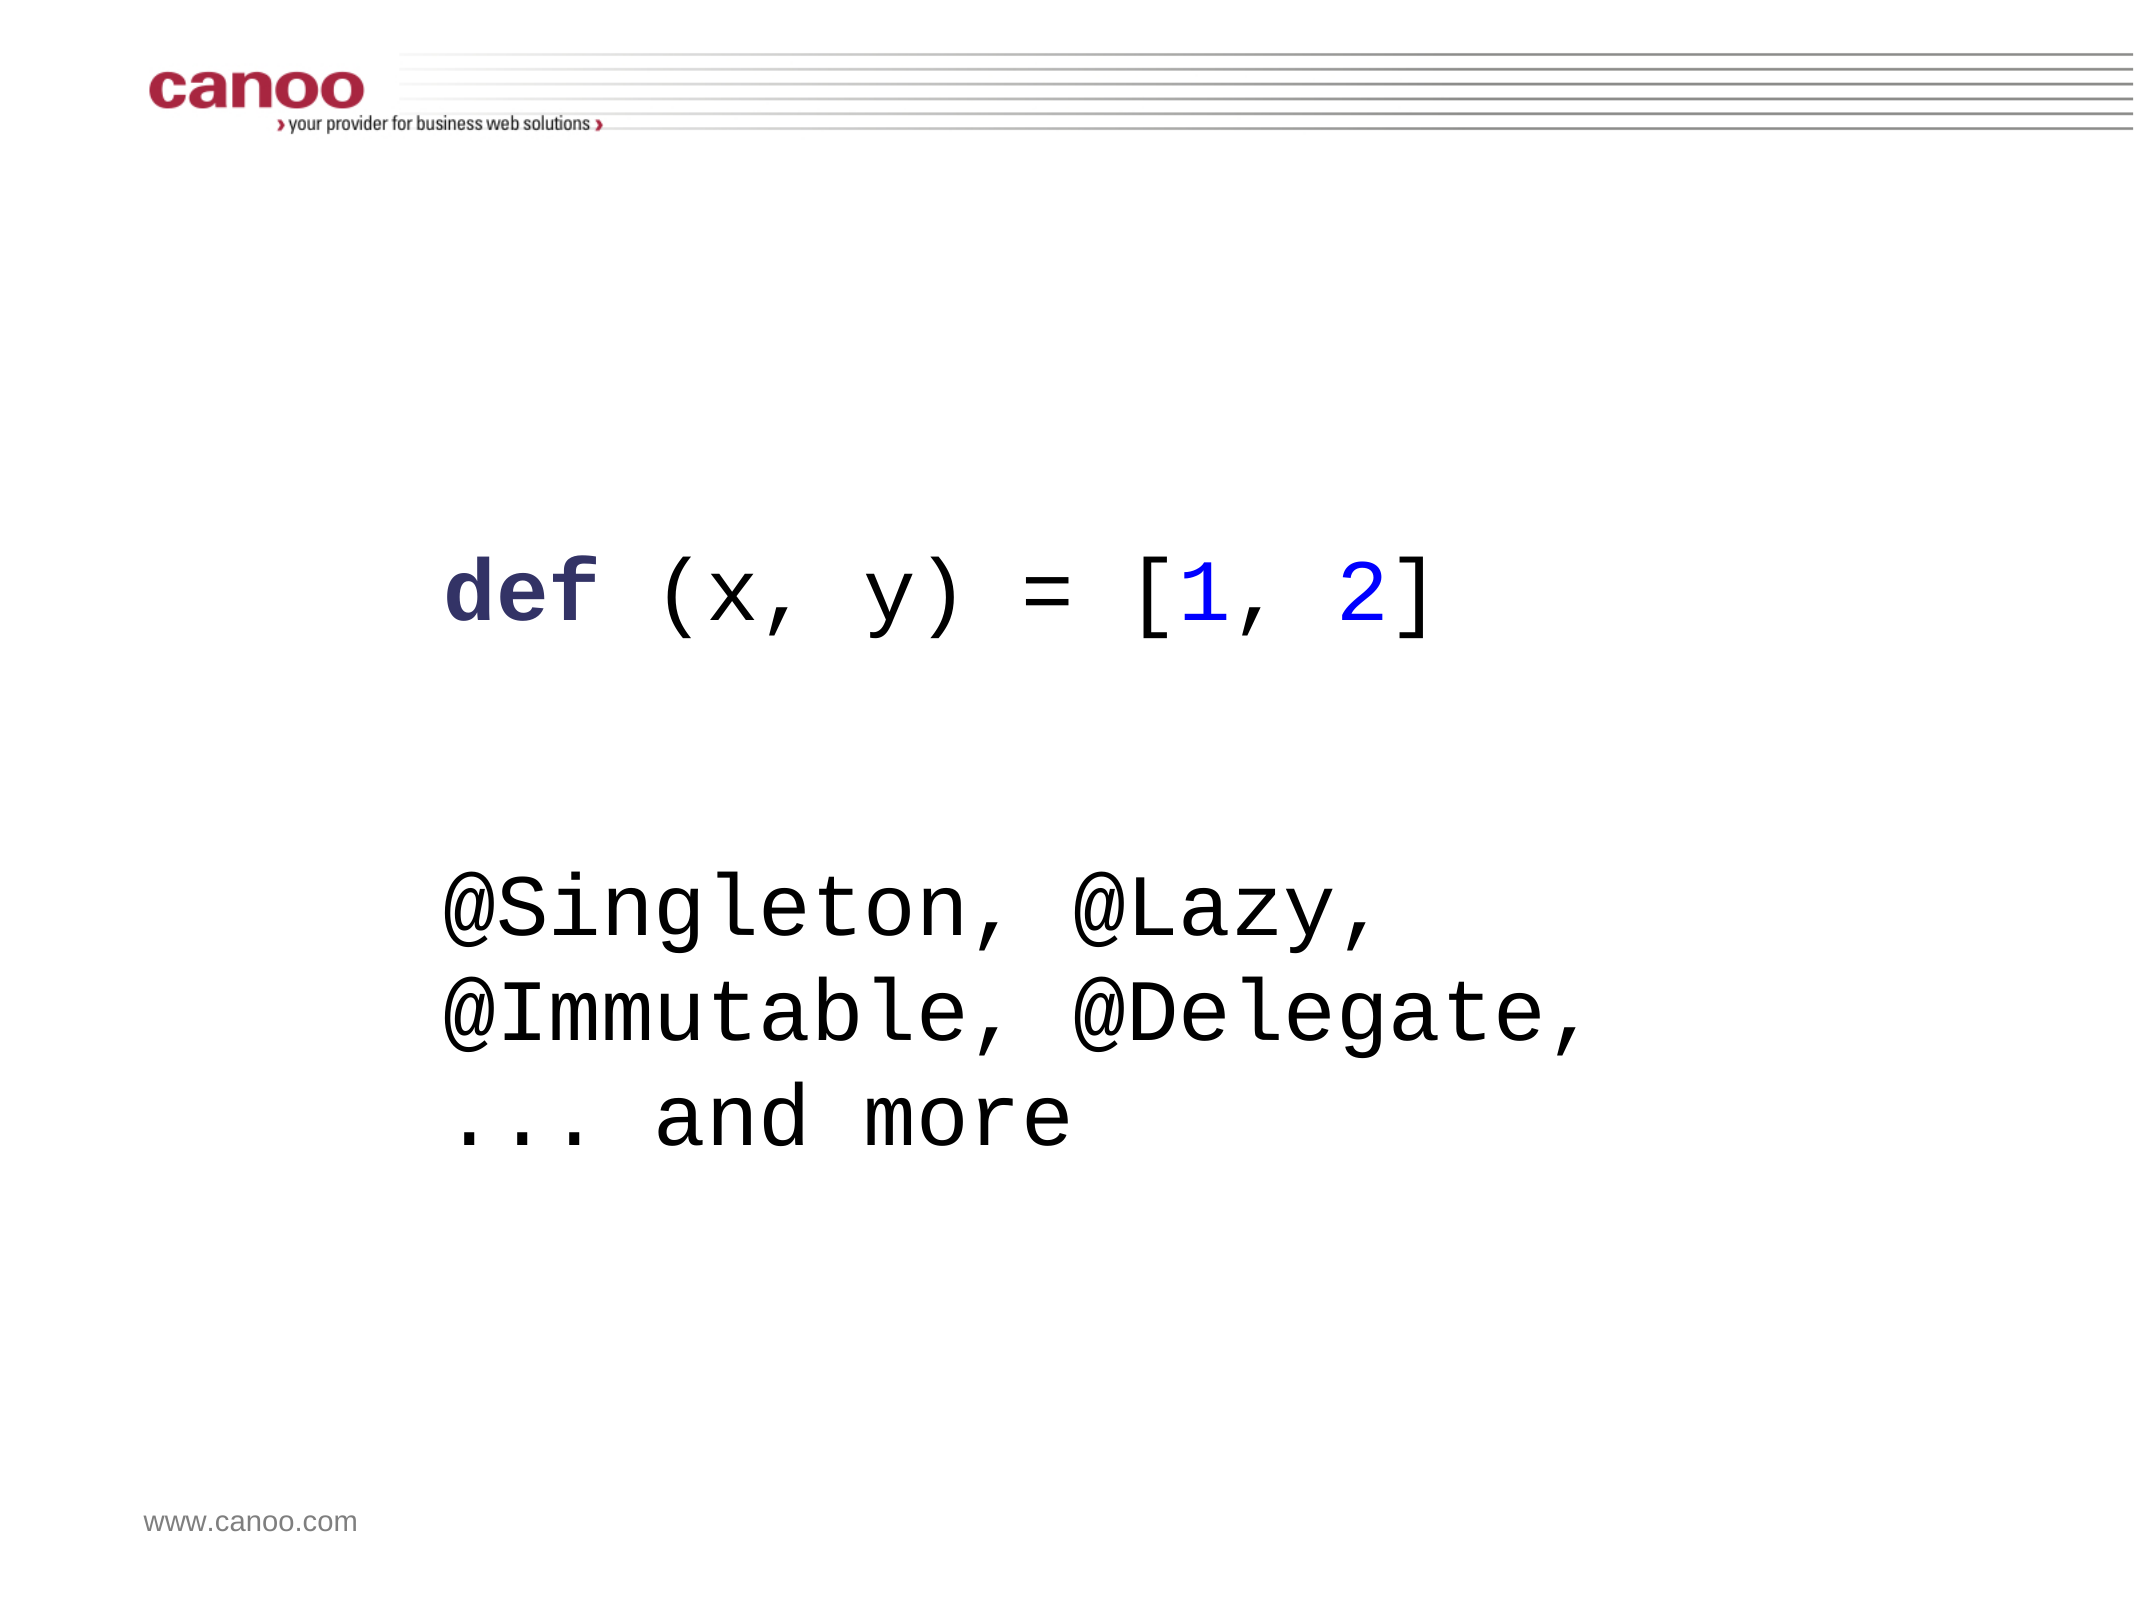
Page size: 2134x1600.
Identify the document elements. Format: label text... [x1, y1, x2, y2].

picture [0, 21, 2134, 188]
text_box def (x, y) = [1, 2] @Singleton, @Lazy, @Immutable, @Delegate, ... and more [429, 525, 1705, 1170]
